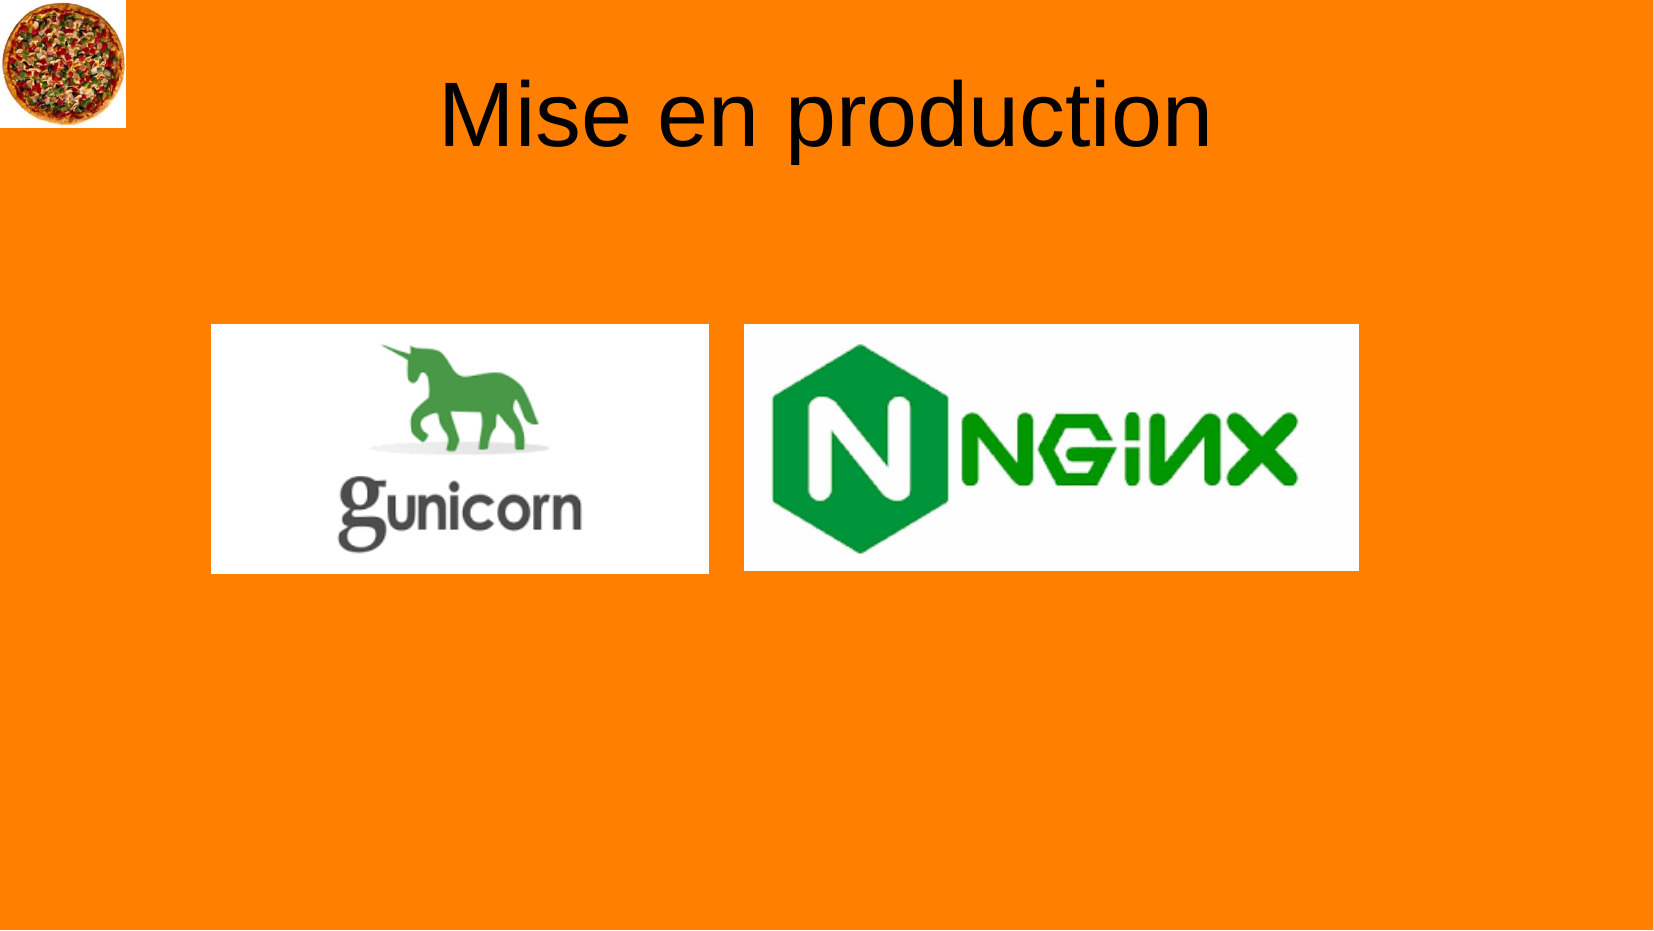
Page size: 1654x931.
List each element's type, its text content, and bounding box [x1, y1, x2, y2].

picture [211, 324, 709, 574]
title Mise en production [82, 37, 1571, 193]
picture [0, 0, 126, 128]
picture [744, 324, 1359, 571]
